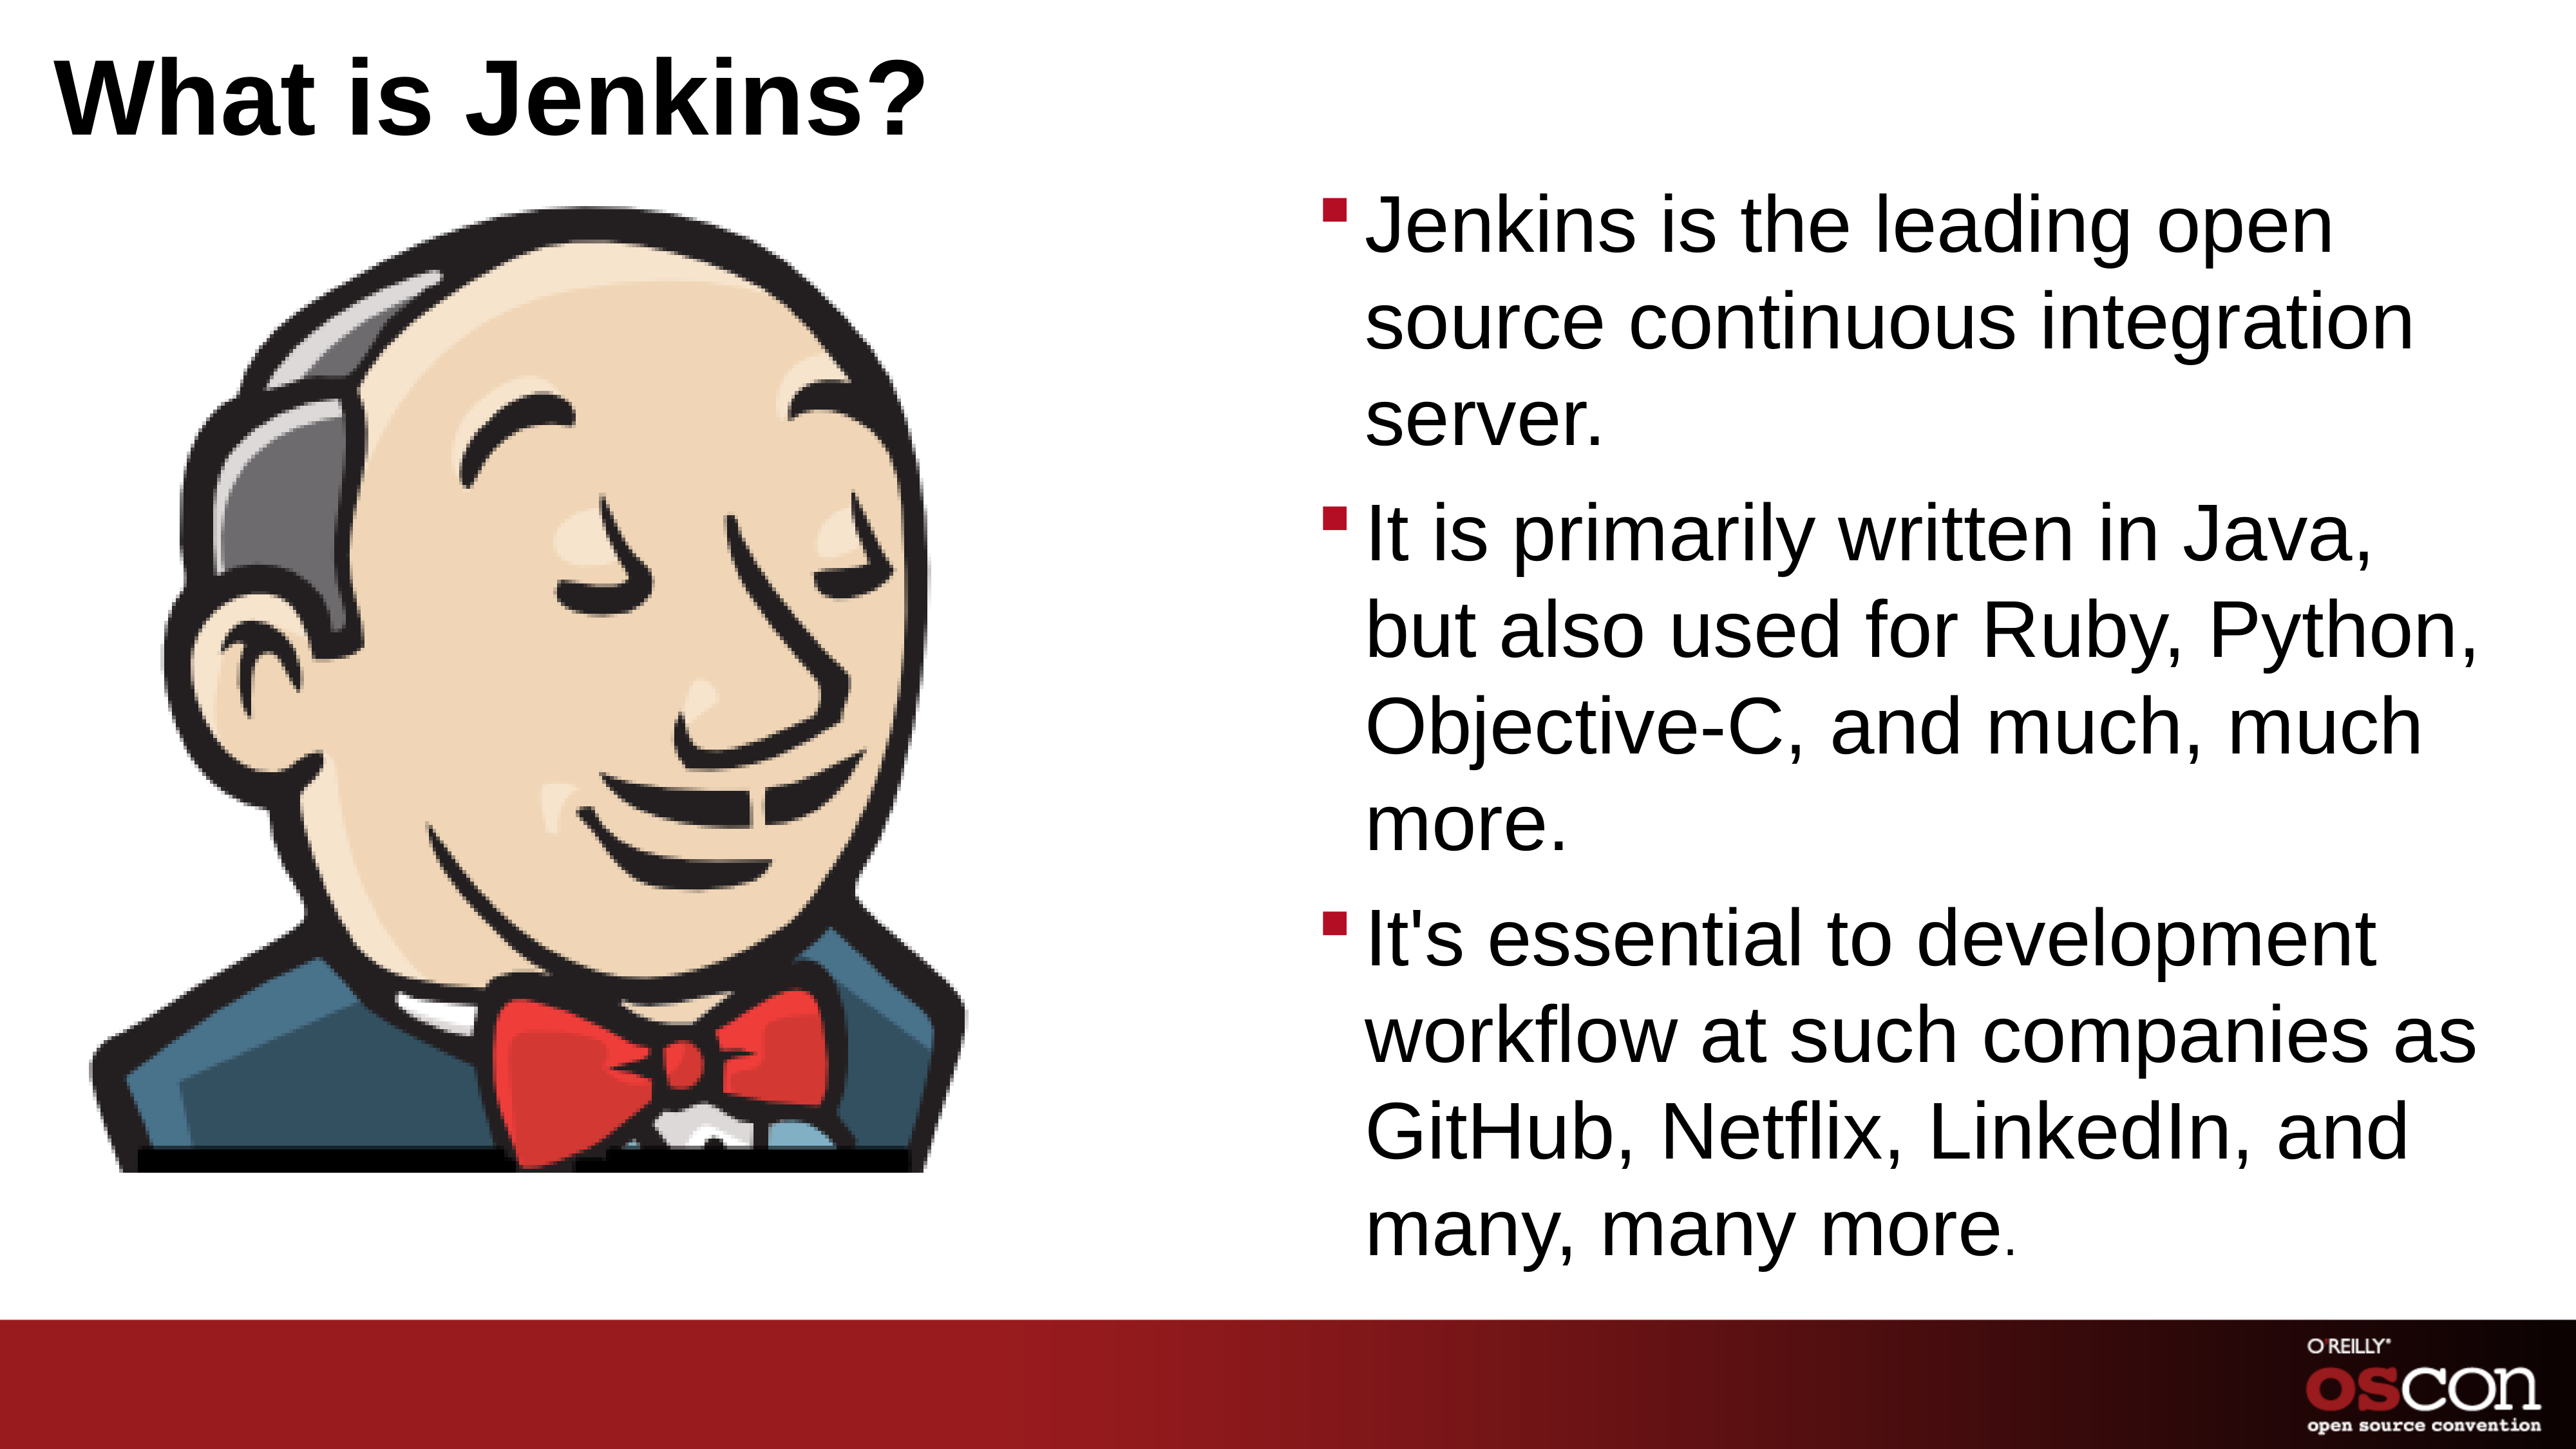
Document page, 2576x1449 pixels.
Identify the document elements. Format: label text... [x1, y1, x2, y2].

list Jenkins is the leading open source continuous integration server. It is primarily written in Java, but also used for Ruby, Python, Objective-C, and much, much more. It's essential to development workflow at such companies as GitHub, Netflix, LinkedIn, and many, many more. [1311, 166, 2514, 1449]
title What is Jenkins? [48, 12, 2514, 172]
picture [0, 0, 2576, 1449]
